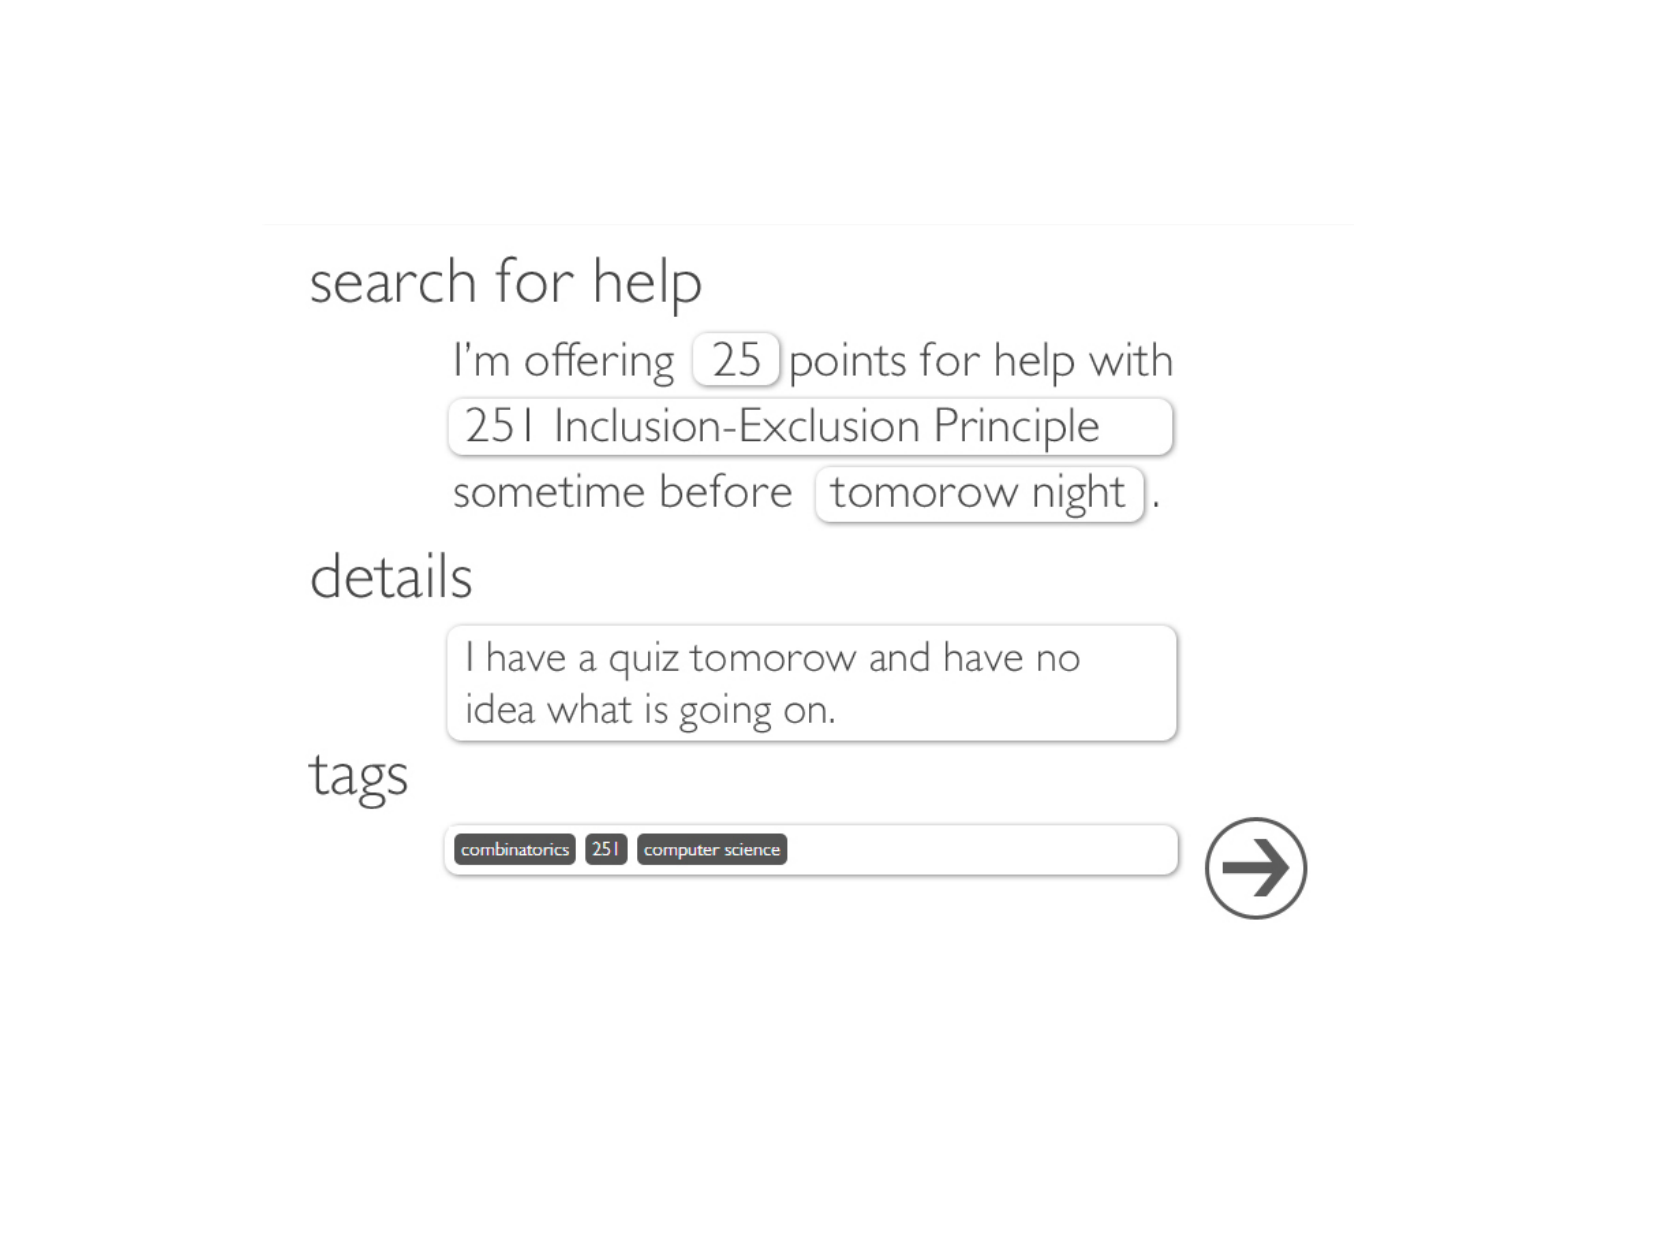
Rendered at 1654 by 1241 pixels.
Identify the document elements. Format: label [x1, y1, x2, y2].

picture [262, 224, 1354, 954]
